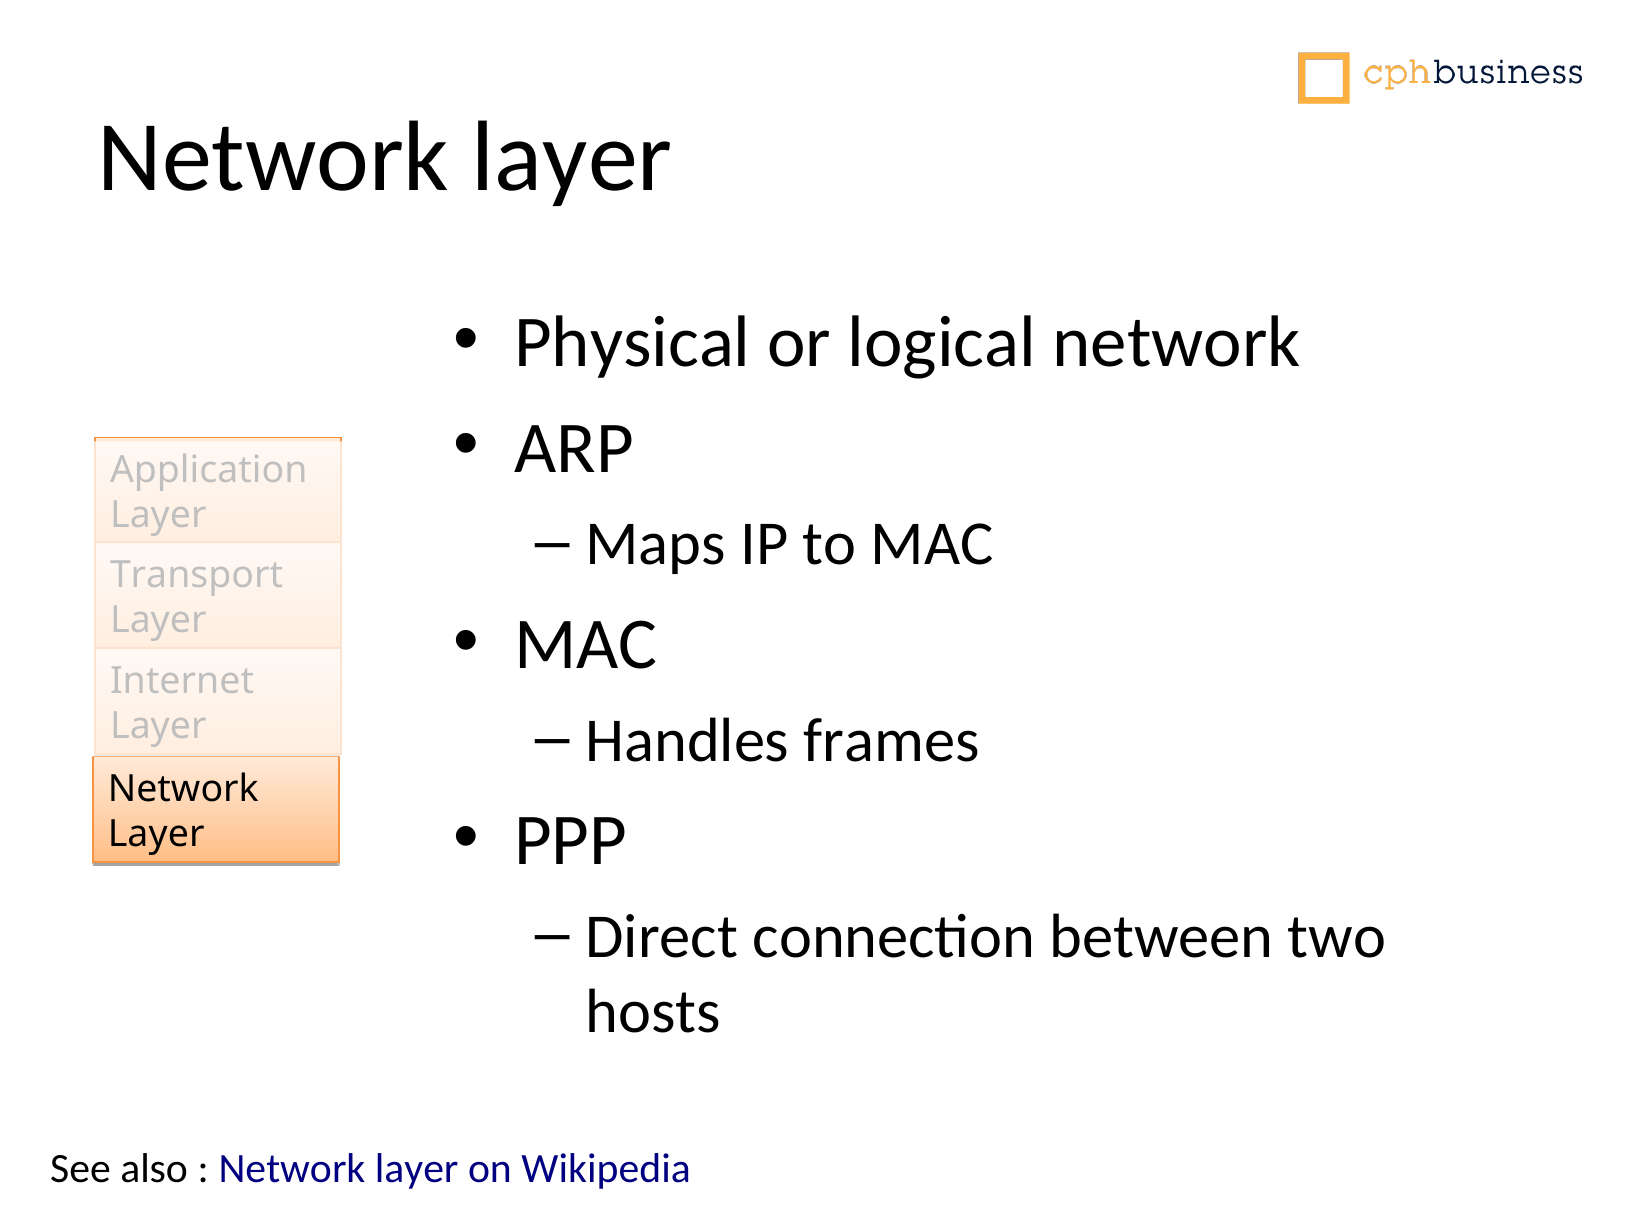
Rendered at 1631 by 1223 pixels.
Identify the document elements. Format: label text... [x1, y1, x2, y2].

list Physical or logical network ARP Maps IP to MAC MAC Handles frames PPP Direct connection between two hosts [437, 285, 1549, 1092]
text_box See also : Network layer on Wikipedia [35, 1133, 1536, 1199]
picture [1247, 1, 1631, 155]
text_box Network Layer [93, 757, 340, 862]
text_box [600, 293, 631, 369]
text_box Application Layer [95, 437, 342, 441]
title Network layer [81, 48, 1549, 253]
text_box [80, 441, 352, 757]
